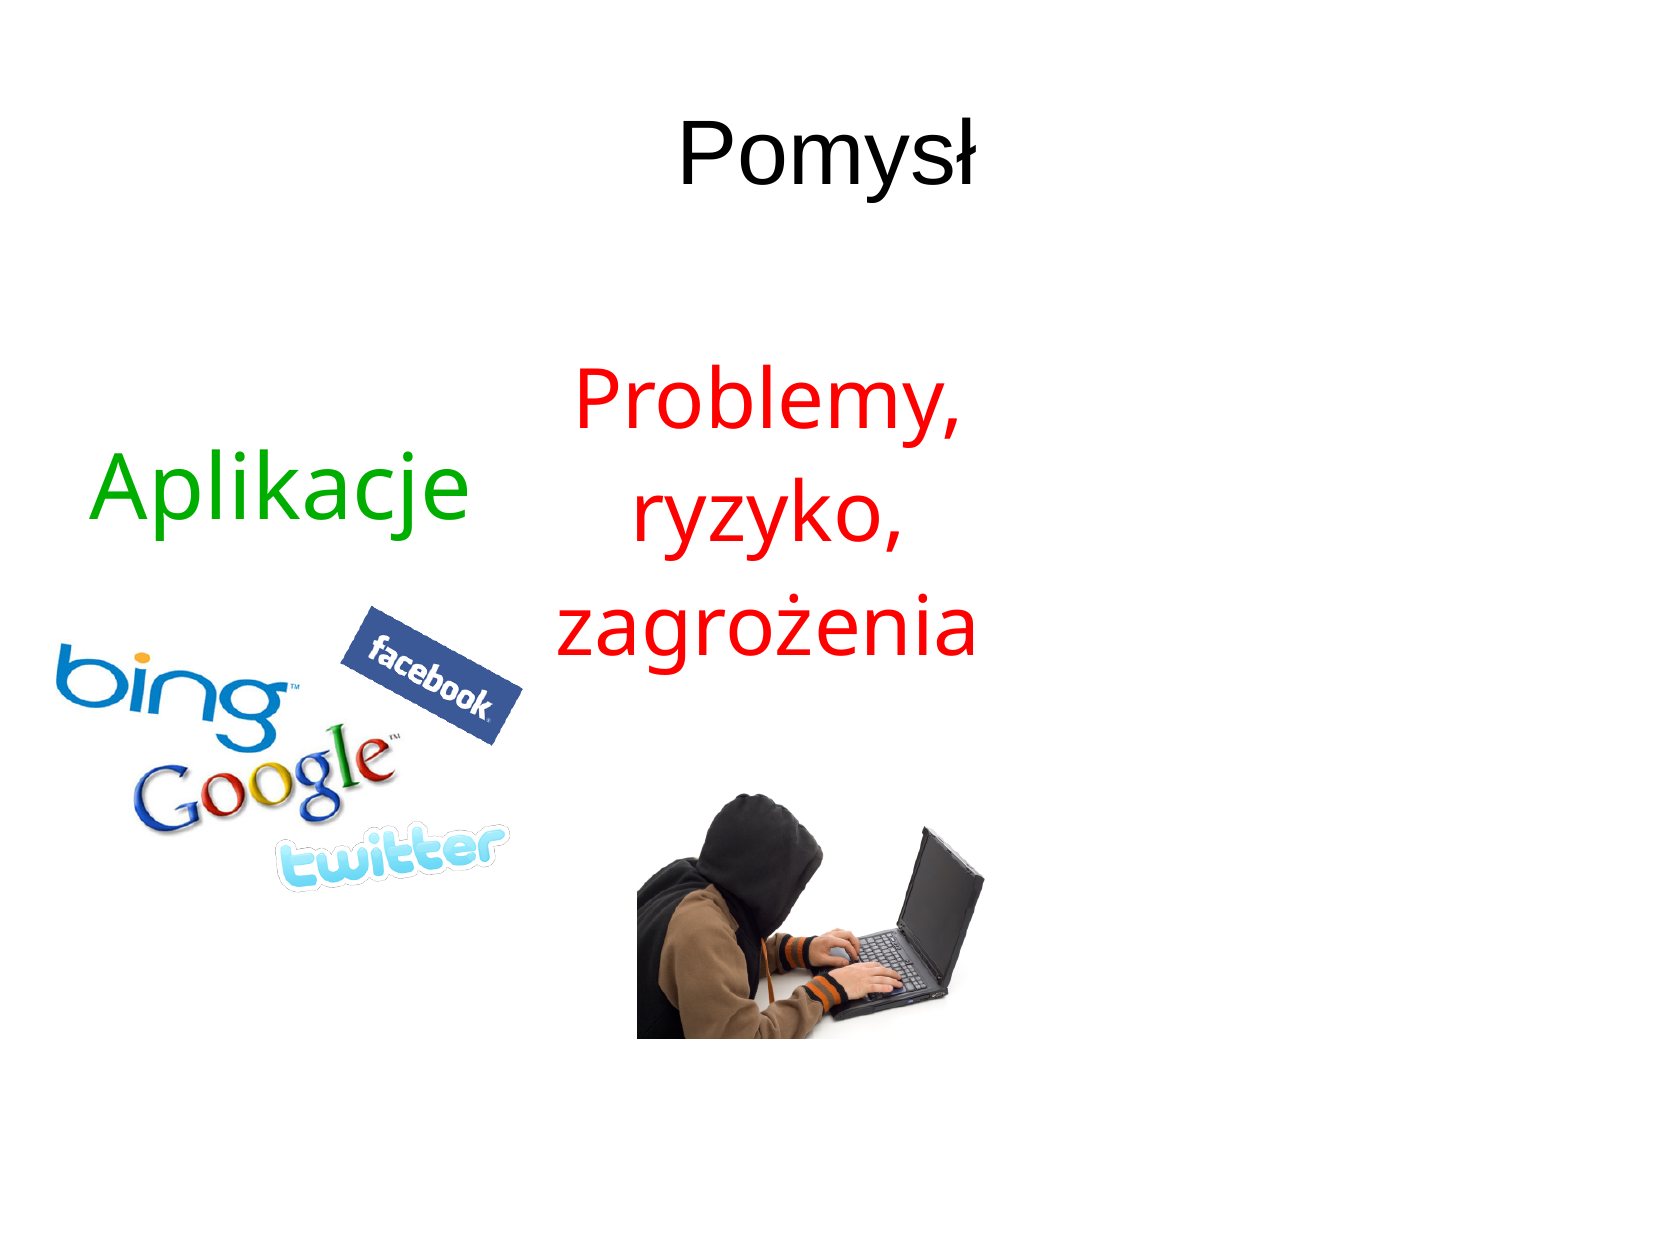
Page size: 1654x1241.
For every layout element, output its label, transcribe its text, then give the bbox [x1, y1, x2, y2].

text_box Problemy, ryzyko, zagrożenia [540, 332, 1135, 653]
text_box Aplikacje [75, 414, 525, 565]
picture [637, 789, 1013, 1039]
title Pomysł [82, 49, 1571, 257]
picture [32, 601, 530, 905]
